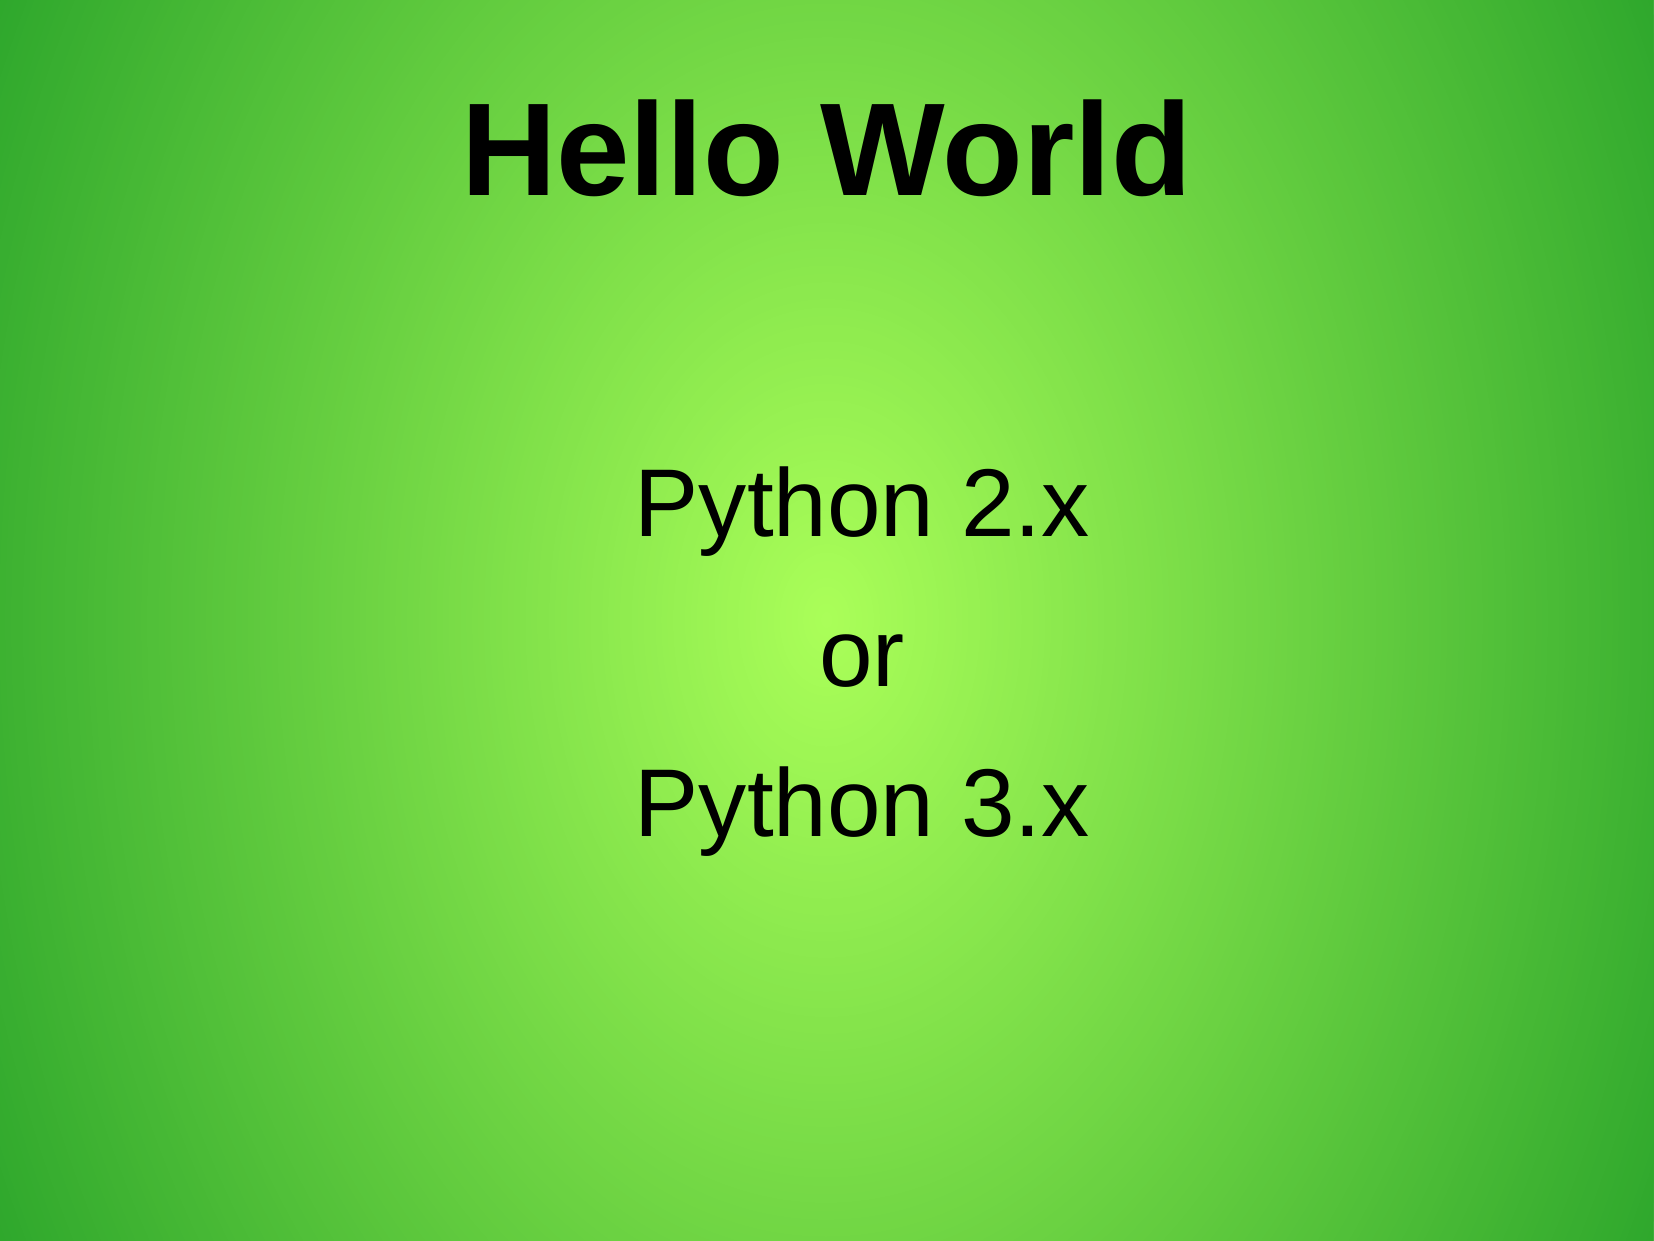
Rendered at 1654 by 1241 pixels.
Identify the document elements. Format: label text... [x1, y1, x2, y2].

list Python 2.x or Python 3.x [82, 299, 1571, 1019]
title Hello World [82, 47, 1571, 252]
